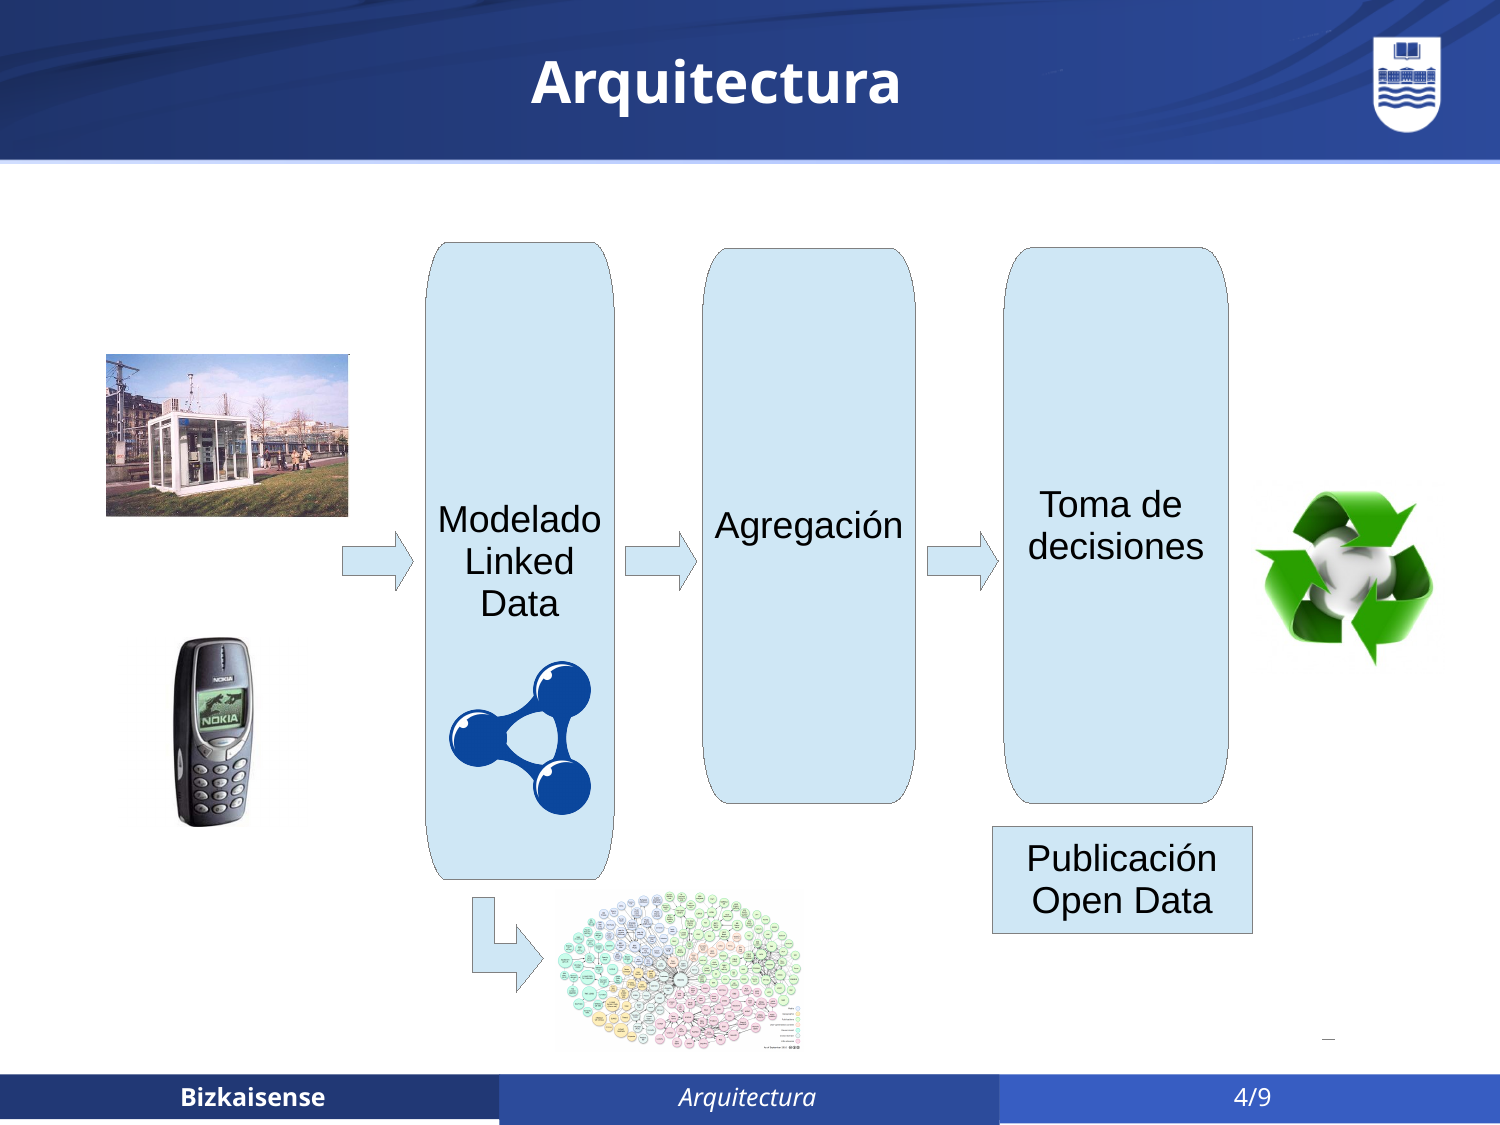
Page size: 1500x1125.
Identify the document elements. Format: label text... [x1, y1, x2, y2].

text_box [927, 531, 999, 591]
picture [0, 0, 1500, 164]
text_box Toma de decisiones [1003, 247, 1229, 804]
text_box Publicación Open Data [992, 826, 1253, 934]
list Arquitectura [497, 1074, 998, 1125]
text_box Modelado Linked Data [425, 242, 615, 880]
picture [106, 354, 350, 519]
text_box [342, 531, 414, 591]
picture [555, 889, 804, 1052]
text_box Agregación [702, 248, 916, 804]
title Arquitectura [0, 0, 1363, 161]
picture [1251, 480, 1445, 674]
text_box [472, 897, 544, 993]
picture [118, 637, 308, 827]
picture [449, 661, 591, 815]
text_box [625, 531, 697, 591]
